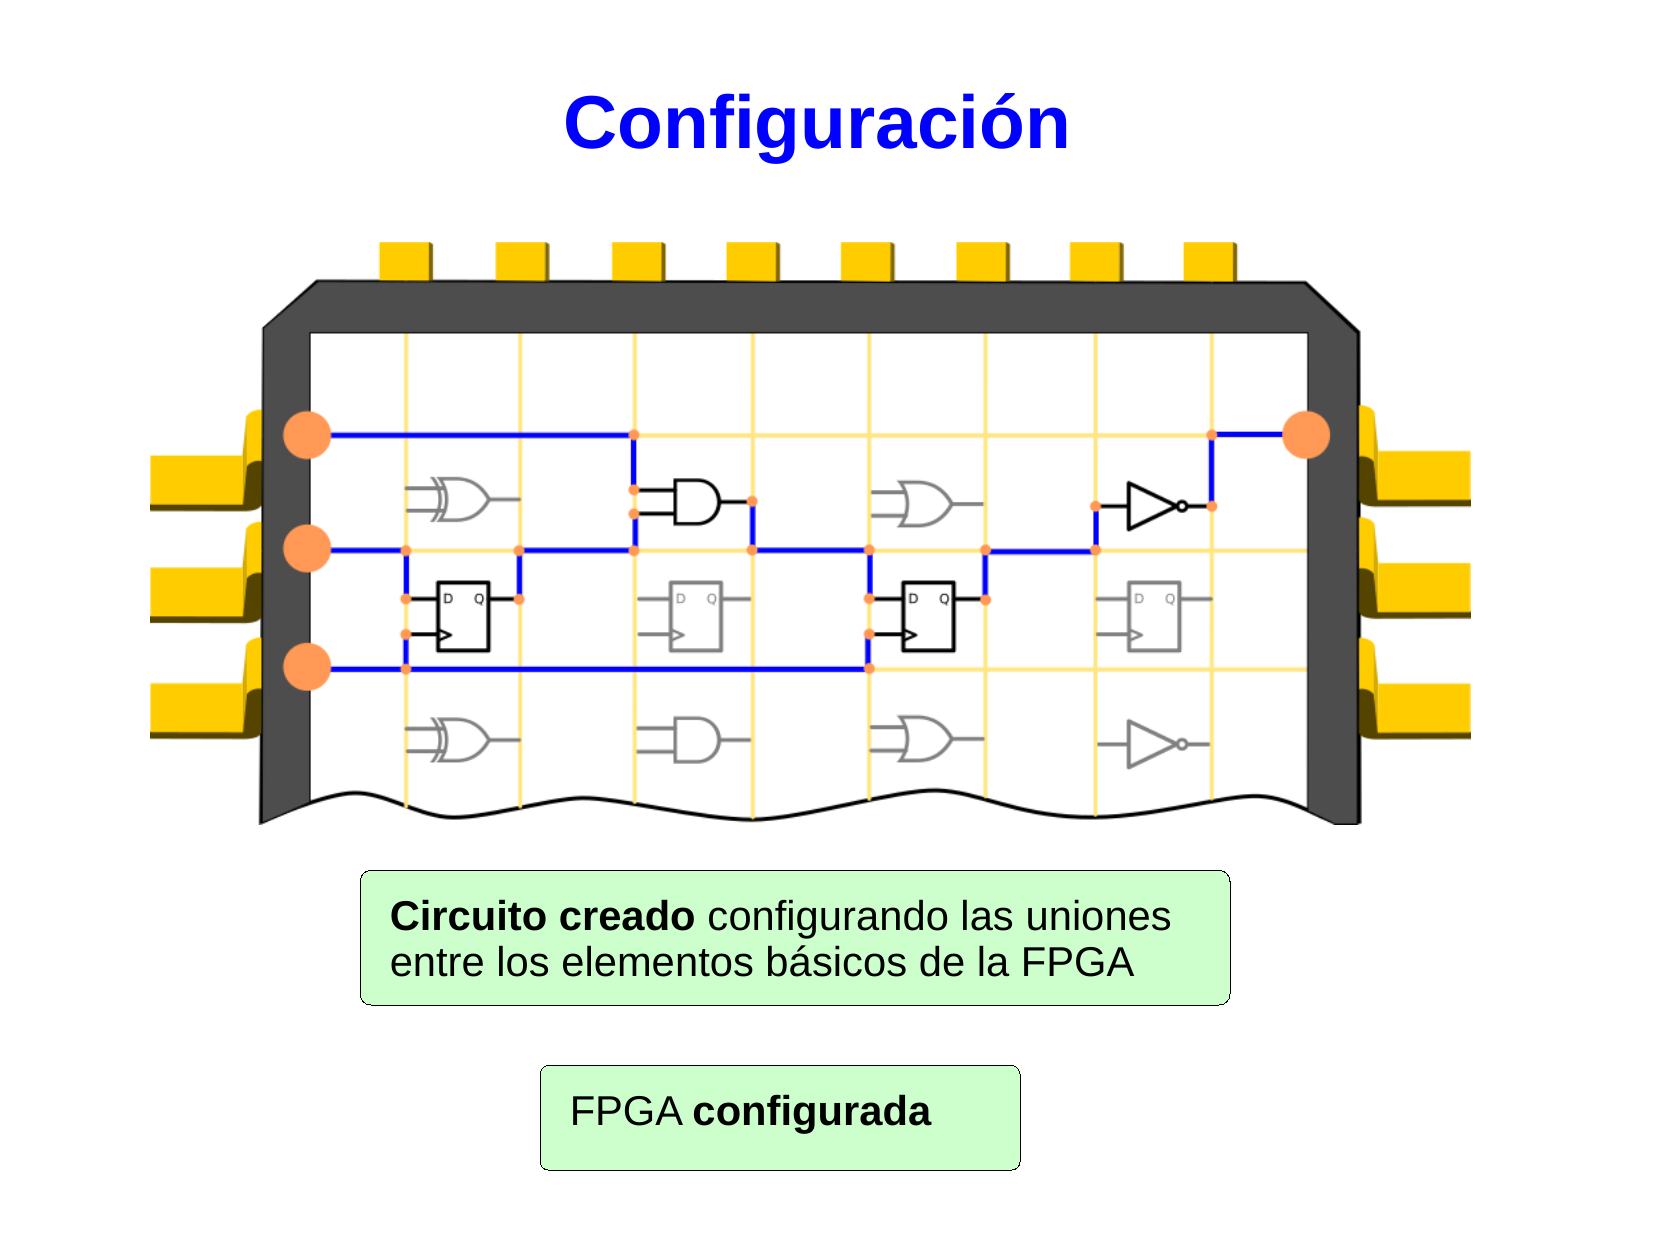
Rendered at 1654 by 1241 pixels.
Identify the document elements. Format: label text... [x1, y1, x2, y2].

text_box [540, 1065, 1021, 1171]
picture [150, 242, 1471, 826]
text_box Circuito creado configurando las uniones entre los elementos básicos de la FPGA [375, 885, 1276, 1006]
text_box FPGA configurada [555, 1080, 1021, 1156]
text_box Configuración [90, 73, 1546, 211]
text_box [360, 870, 1231, 1006]
